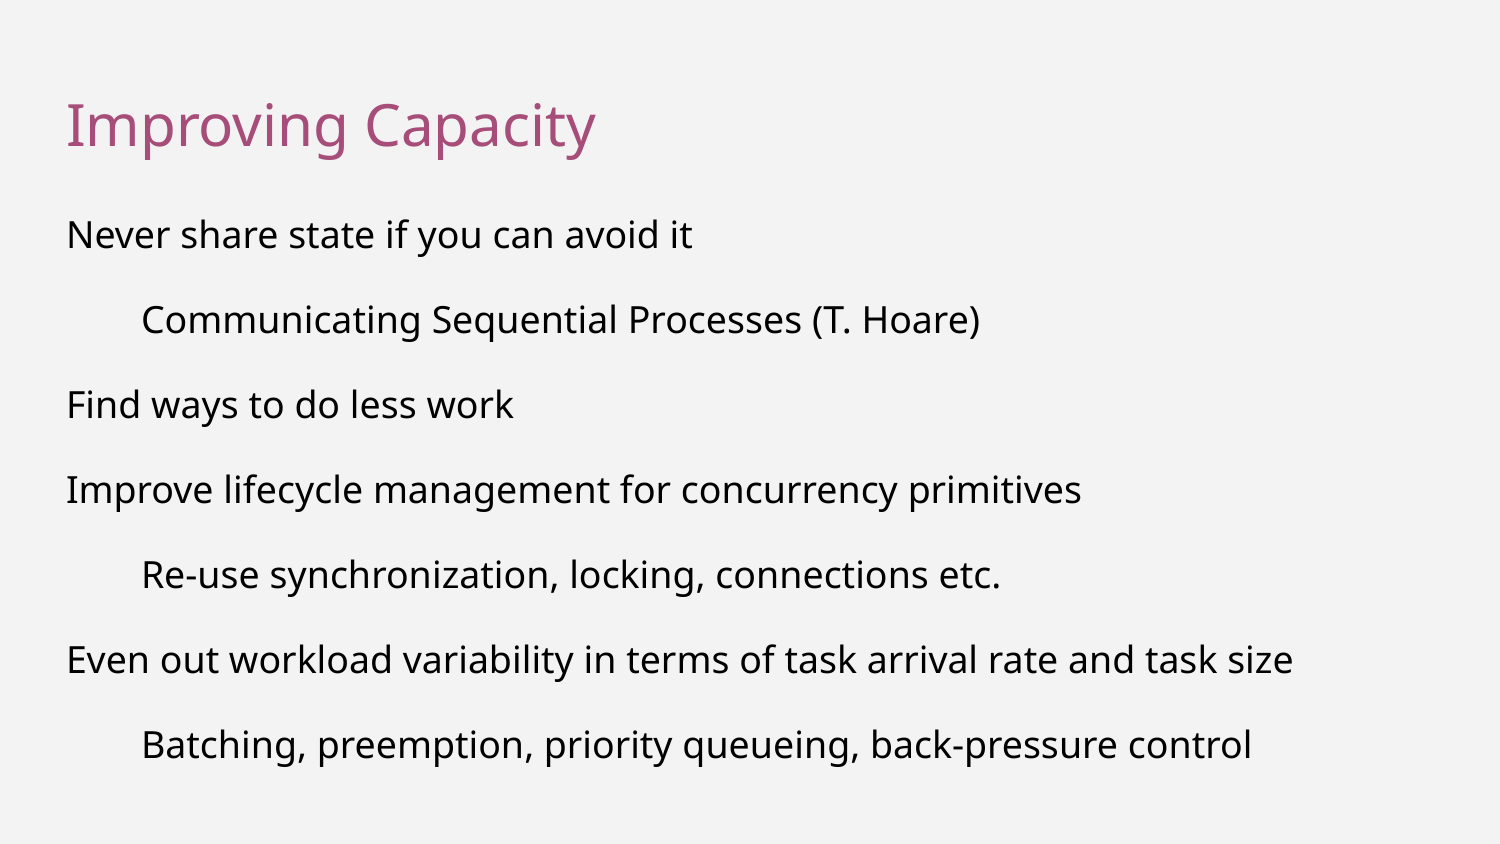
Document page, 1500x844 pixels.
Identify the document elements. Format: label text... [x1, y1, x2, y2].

list Never share state if you can avoid it Communicating Sequential Processes (T. Hoare) Find ways to do less work Improve lifecycle management for concurrency primitives Re-use synchronization, locking, connections etc. Even out workload variability in terms of task arrival rate and task size Batching, preemption, priority queueing, back-pressure control [51, 189, 1449, 750]
title Improving Capacity [51, 72, 1449, 167]
